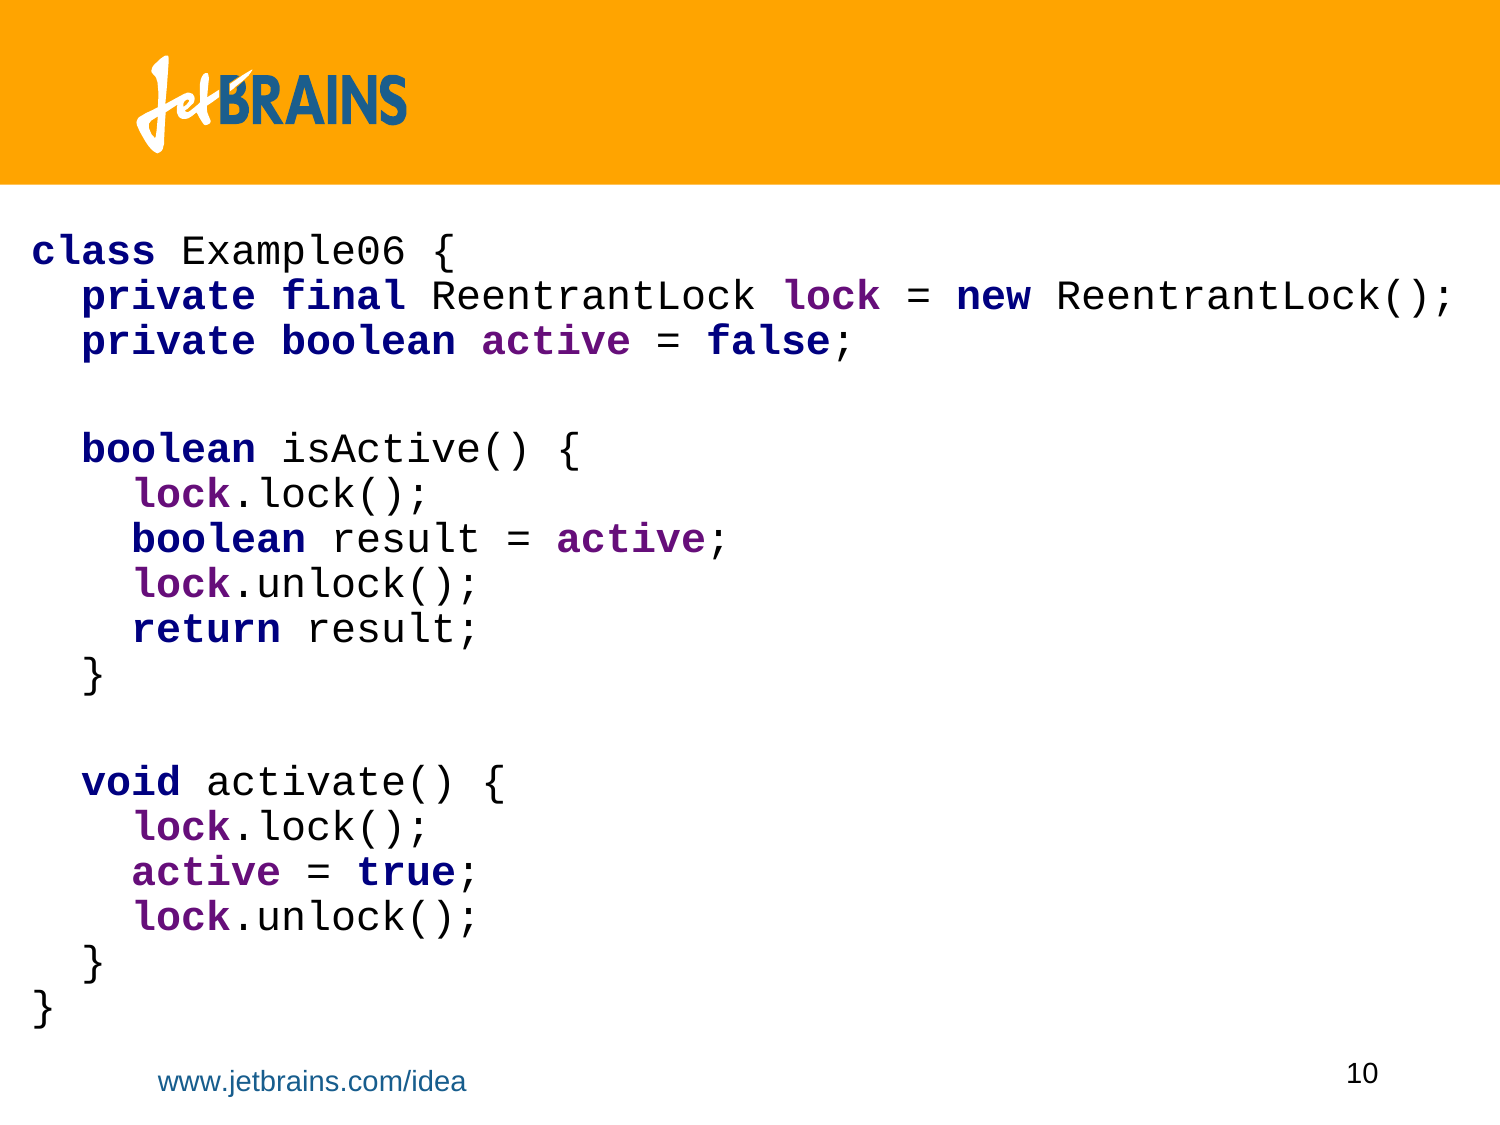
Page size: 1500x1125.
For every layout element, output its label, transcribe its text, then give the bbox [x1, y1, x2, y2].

subtitle class Example06 { private final ReentrantLock lock = new ReentrantLock(); private boolean active = false; boolean isActive() { lock.lock(); boolean result = active; lock.unlock(); return result; } void activate() { lock.lock(); active = true; lock.unlock(); } } [31, 228, 1469, 1030]
